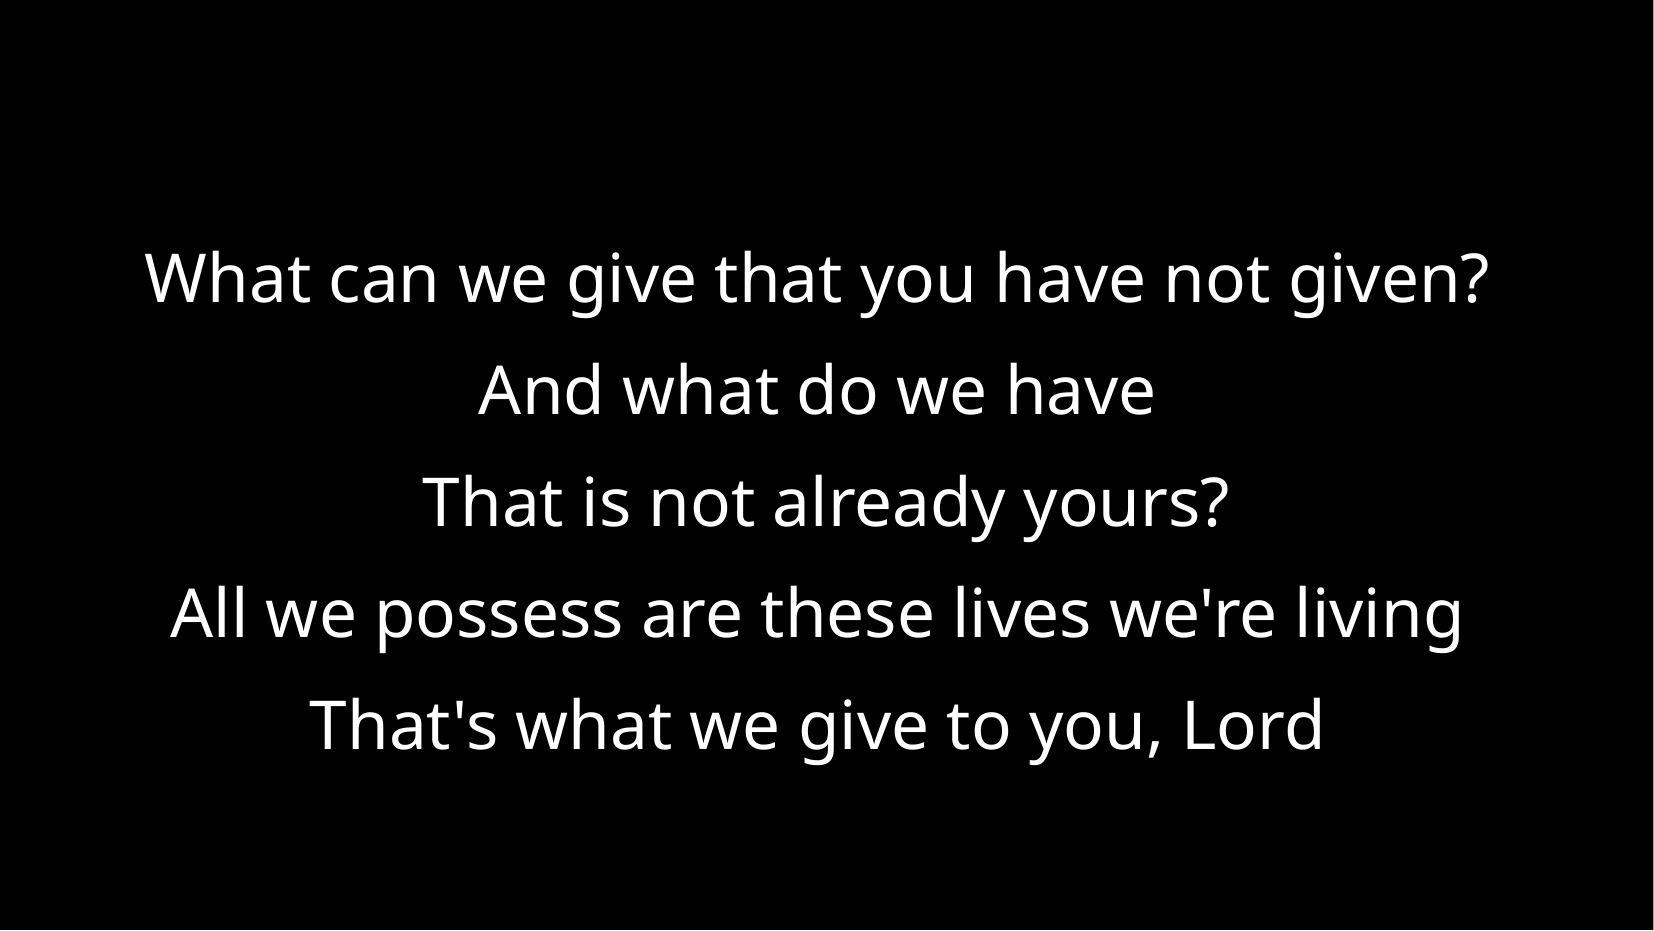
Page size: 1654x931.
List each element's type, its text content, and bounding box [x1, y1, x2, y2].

list What can we give that you have not given? And what do we have That is not already yours? All we possess are these lives we're living That's what we give to you, Lord [0, 230, 1654, 770]
